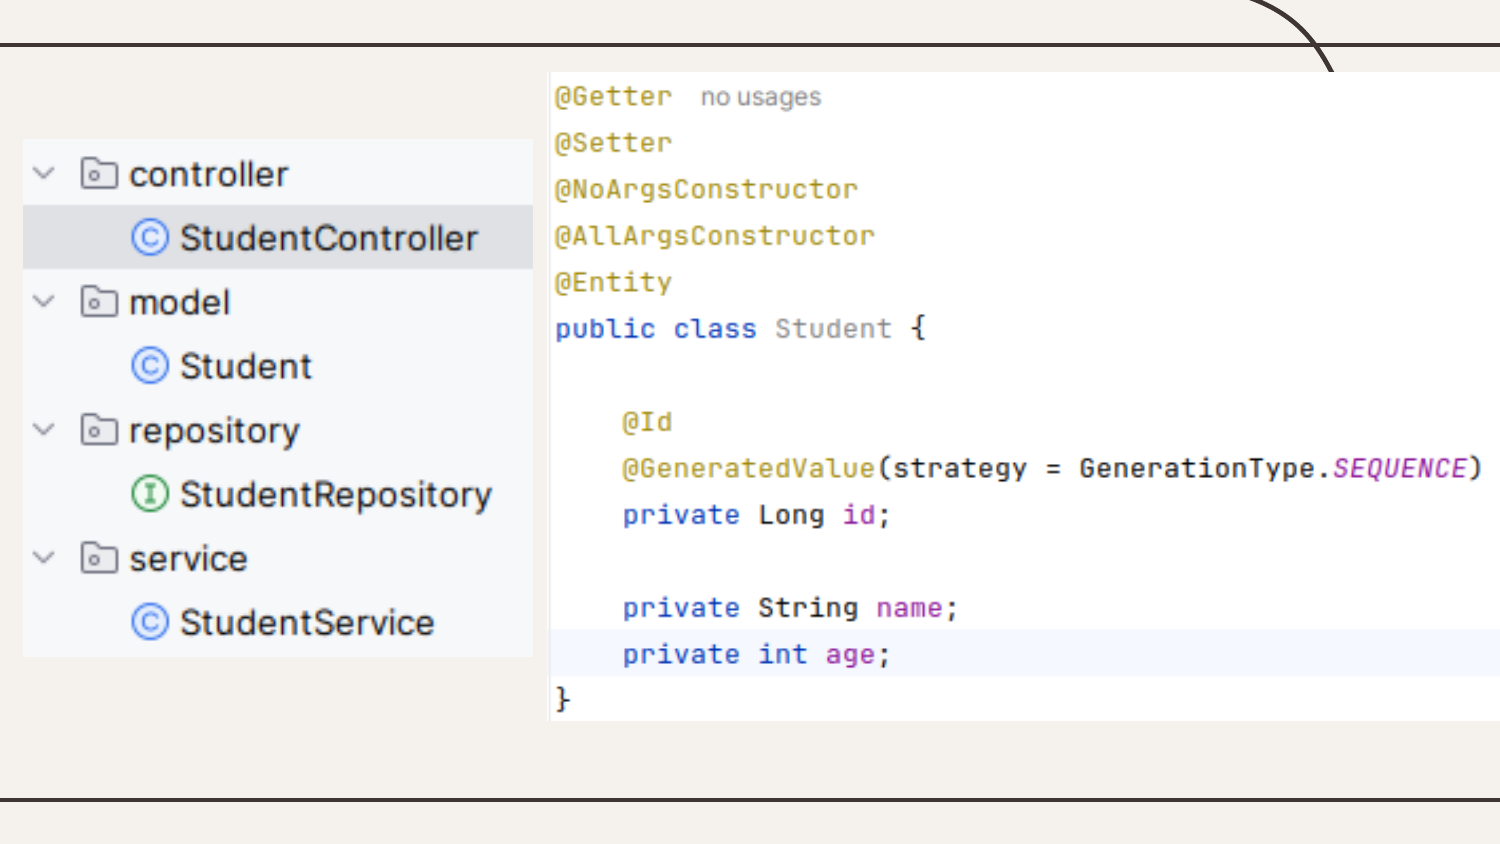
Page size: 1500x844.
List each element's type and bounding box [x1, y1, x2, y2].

picture [23, 139, 533, 657]
picture [547, 72, 1500, 721]
